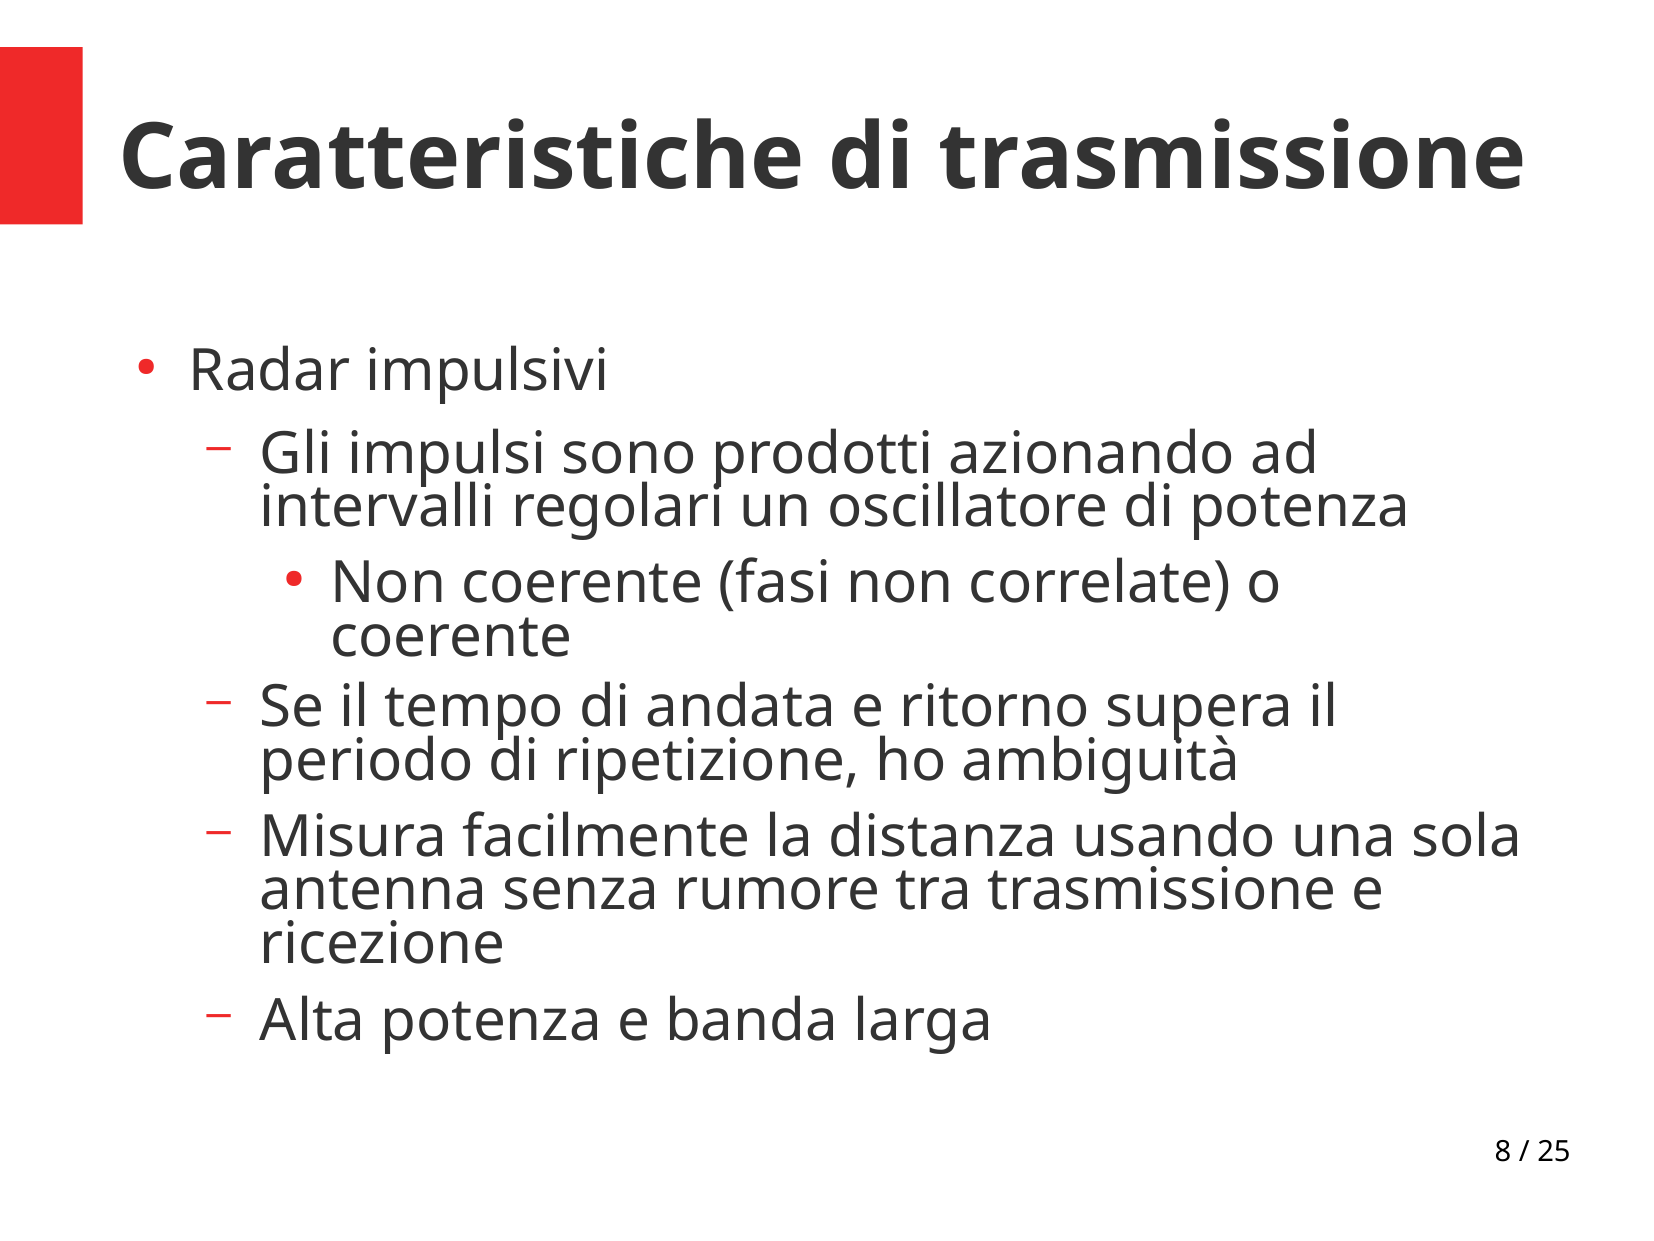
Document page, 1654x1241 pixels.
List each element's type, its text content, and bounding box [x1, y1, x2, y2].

title Caratteristiche di trasmissione [118, 45, 1571, 260]
list Radar impulsivi Gli impulsi sono prodotti azionando ad intervalli regolari un oscillatore di potenza Non coerente (fasi non correlate) o coerente Se il tempo di andata e ritorno supera il periodo di ripetizione, ho ambiguità Misura facilmente la distanza usando una sola antenna senza rumore tra trasmissione e ricezione Alta potenza e banda larga [118, 354, 1536, 1074]
